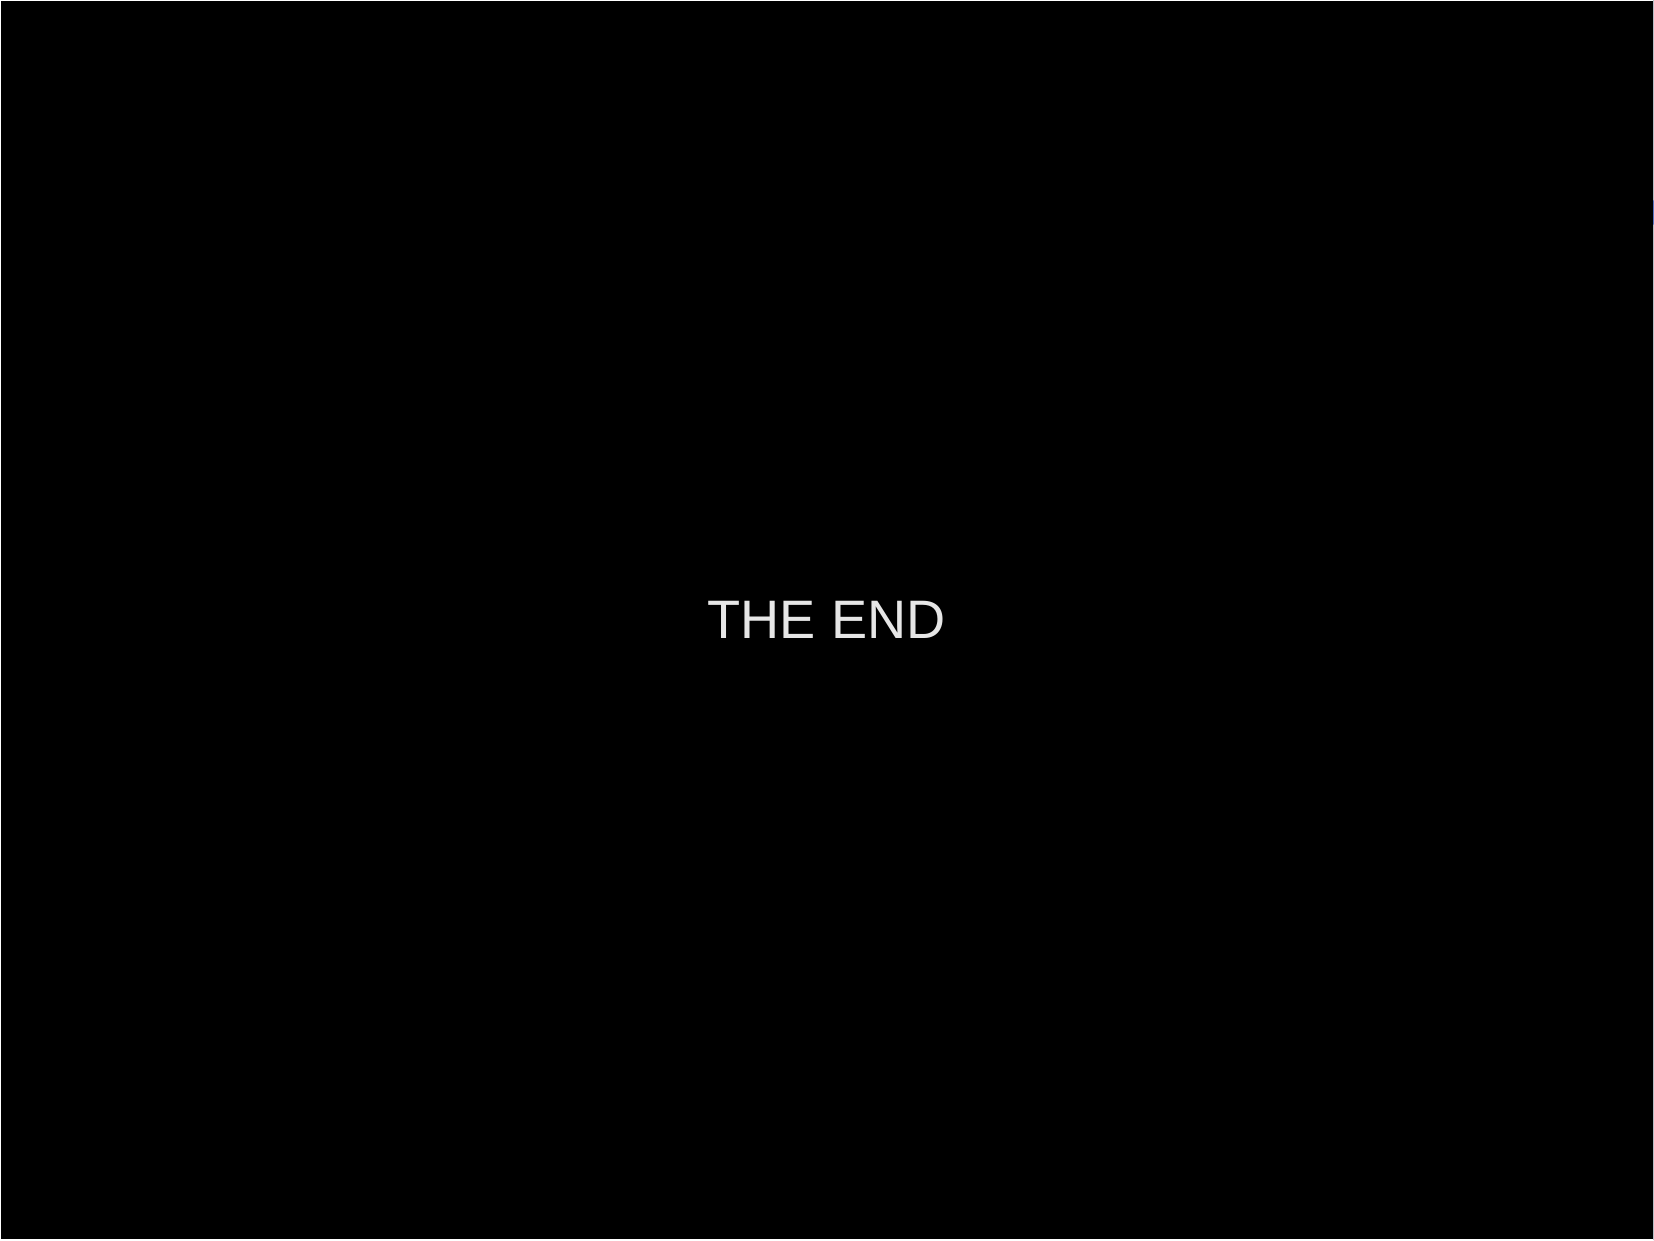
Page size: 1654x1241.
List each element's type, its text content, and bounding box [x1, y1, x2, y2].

text_box THE END [0, 0, 1654, 1241]
